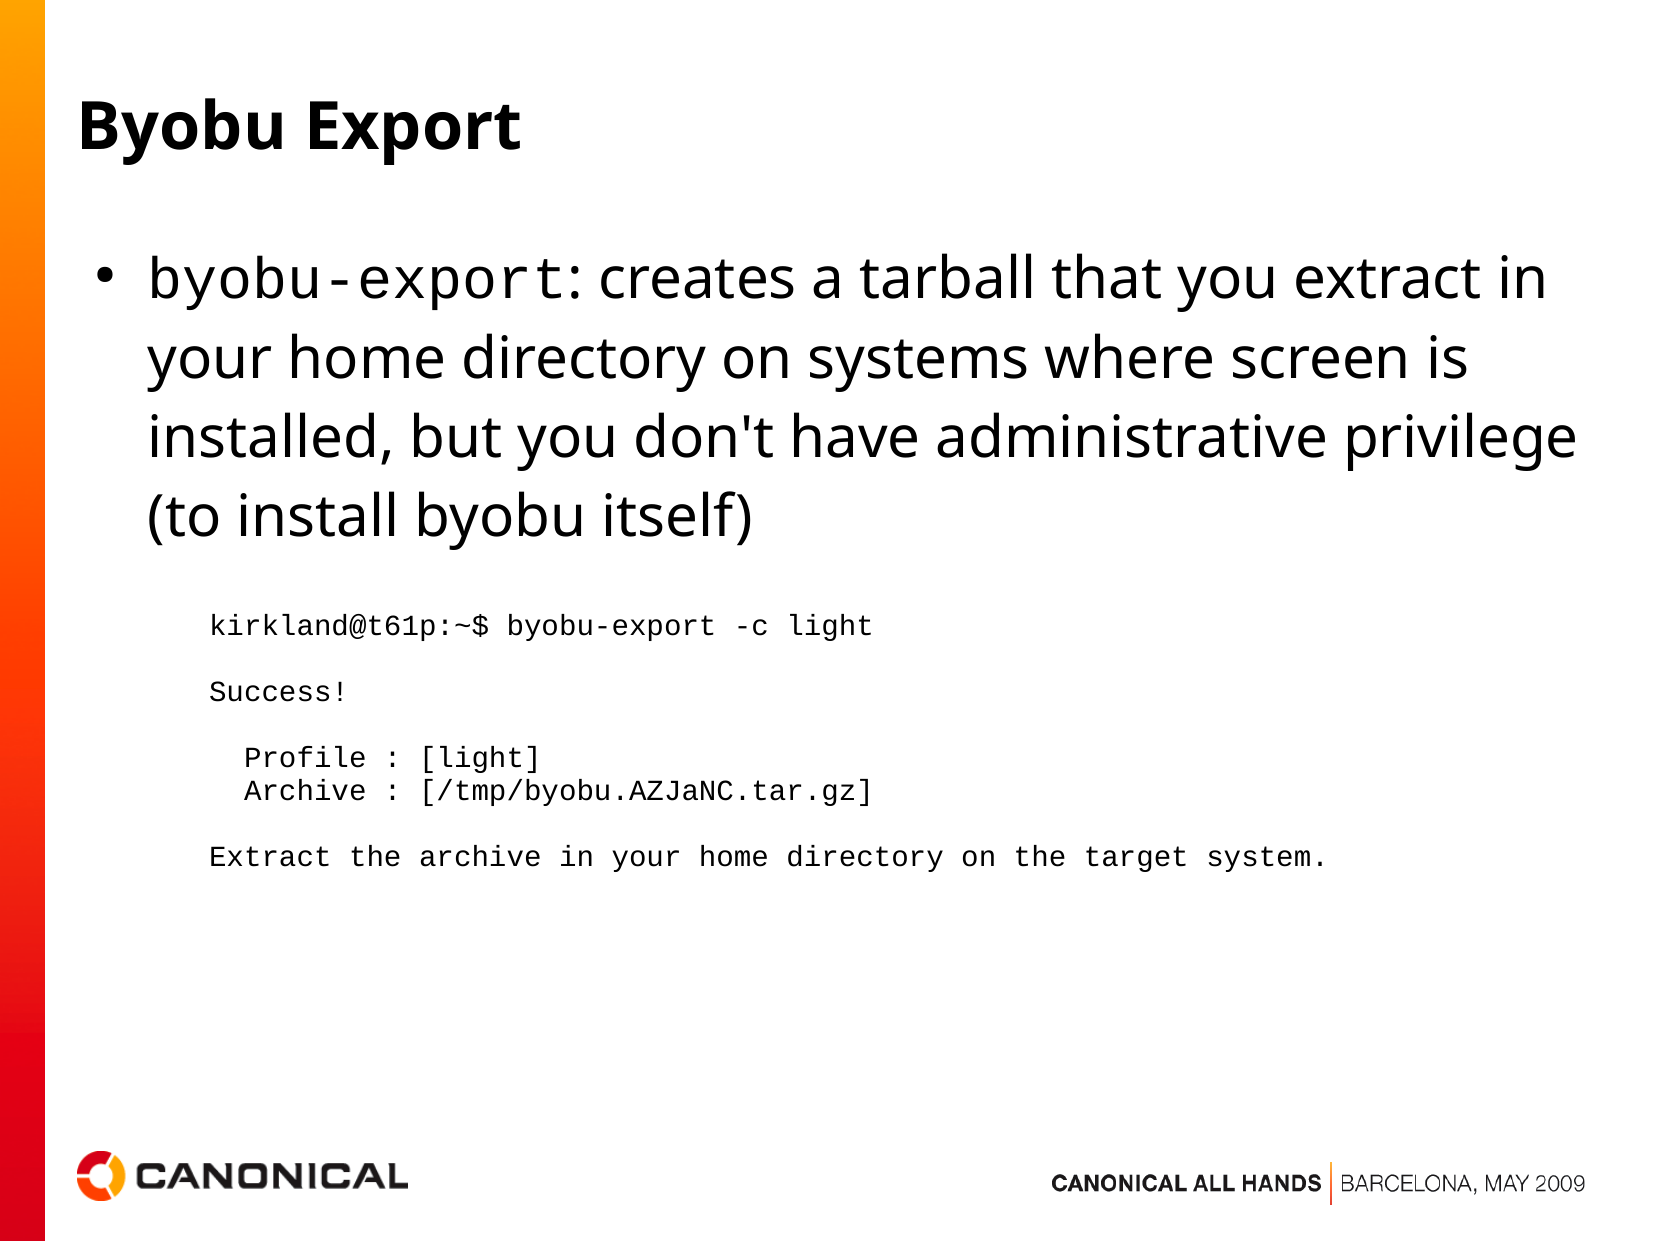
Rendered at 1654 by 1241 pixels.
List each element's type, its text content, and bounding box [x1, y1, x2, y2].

list byobu-export: creates a tarball that you extract in your home directory on systems where screen is installed, but you don't have administrative privilege (to install byobu itself) [76, 236, 1589, 511]
picture [0, 0, 45, 1241]
picture [77, 1151, 408, 1201]
title kirkland@t61p:~$ byobu-export -c light Success! Profile : [light] Archive : [/tmp/byobu.AZJaNC.tar.gz] Extract the archive in your home directory on the target system. [209, 610, 1365, 875]
title Byobu Export [76, 41, 1589, 207]
picture [1051, 1162, 1585, 1205]
